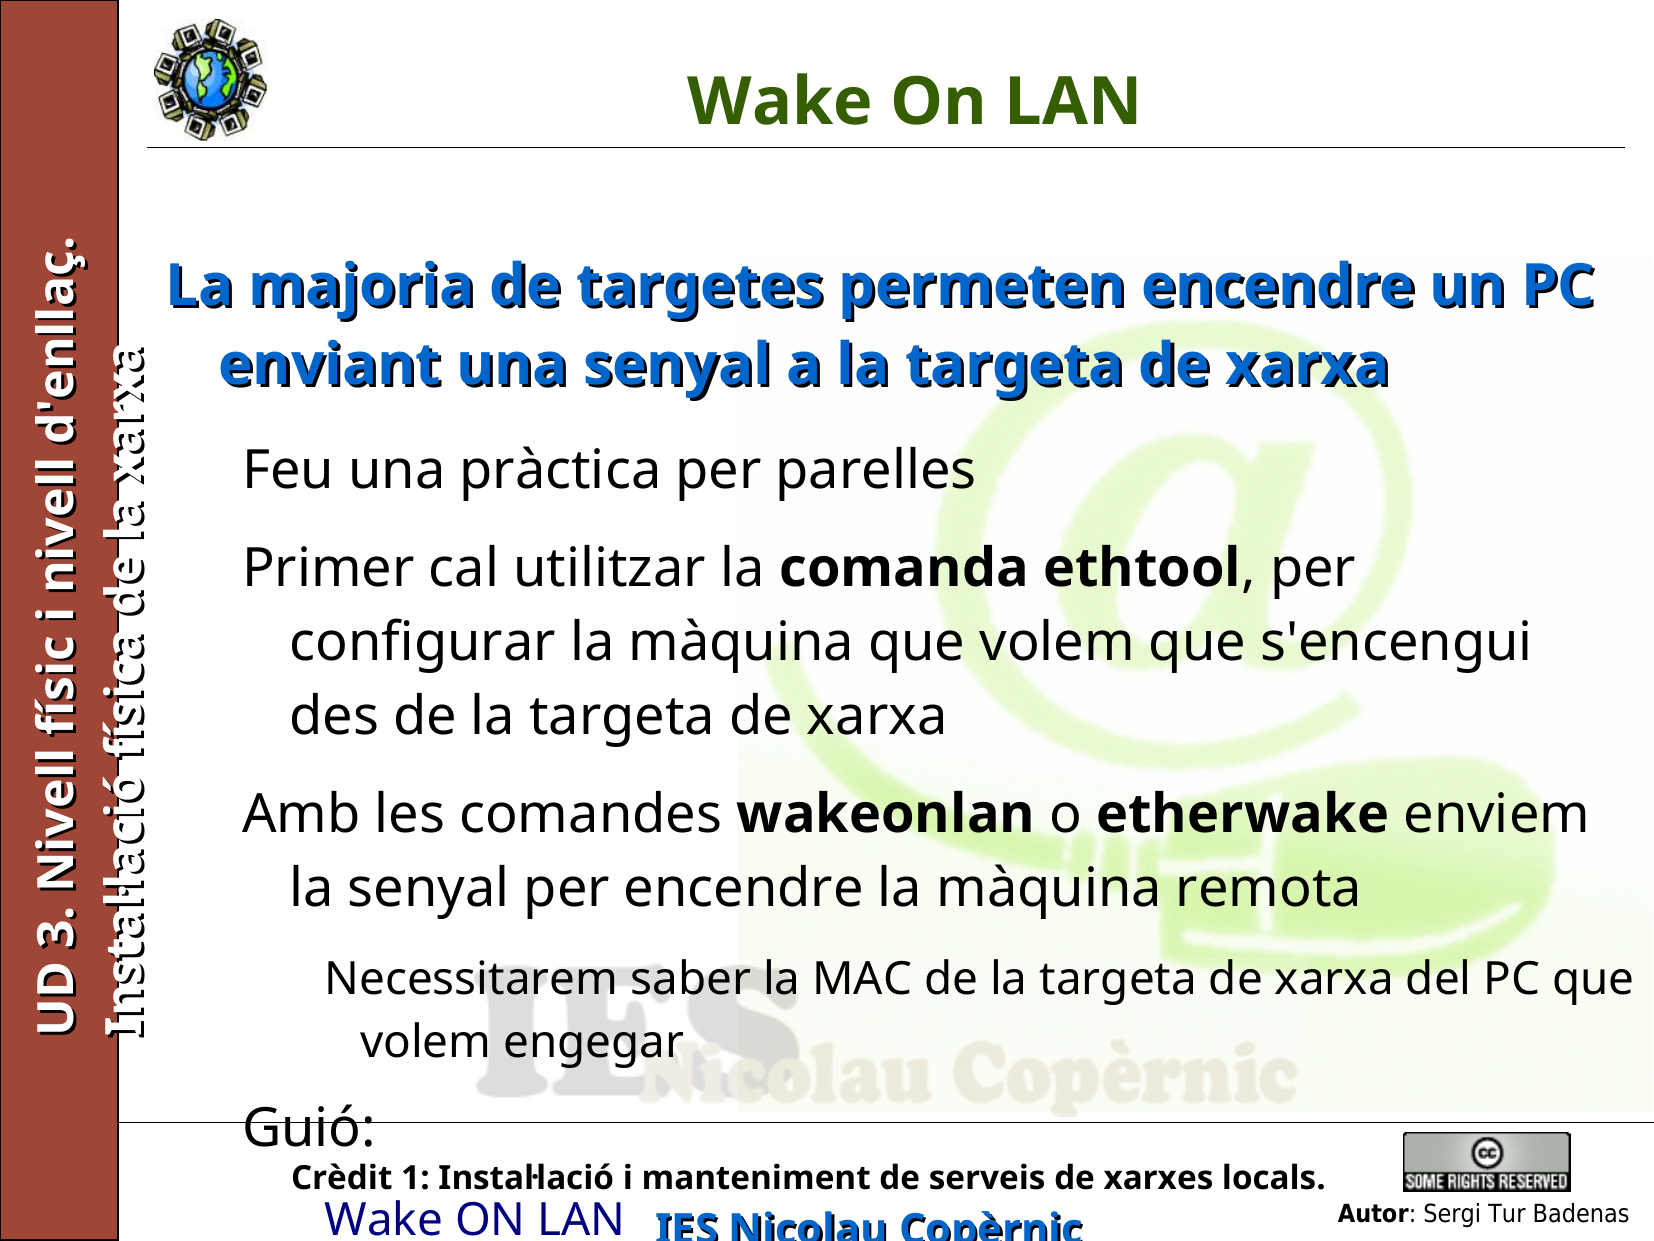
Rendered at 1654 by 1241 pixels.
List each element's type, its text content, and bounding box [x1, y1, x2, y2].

list La majoria de targetes permeten encendre un PC enviant una senyal a la targeta de xarxa Feu una pràctica per parelles Primer cal utilitzar la comanda ethtool, per configurar la màquina que volem que s'encengui des de la targeta de xarxa Amb les comandes wakeonlan o etherwake enviem la senyal per encendre la màquina remota Necessitarem saber la MAC de la targeta de xarxa del PC que volem engegar Guió: Wake ON LAN [147, 242, 1636, 1078]
picture [1403, 1132, 1571, 1192]
picture [466, 252, 1654, 1117]
title Wake On LAN [171, 49, 1654, 148]
picture [154, 19, 268, 142]
